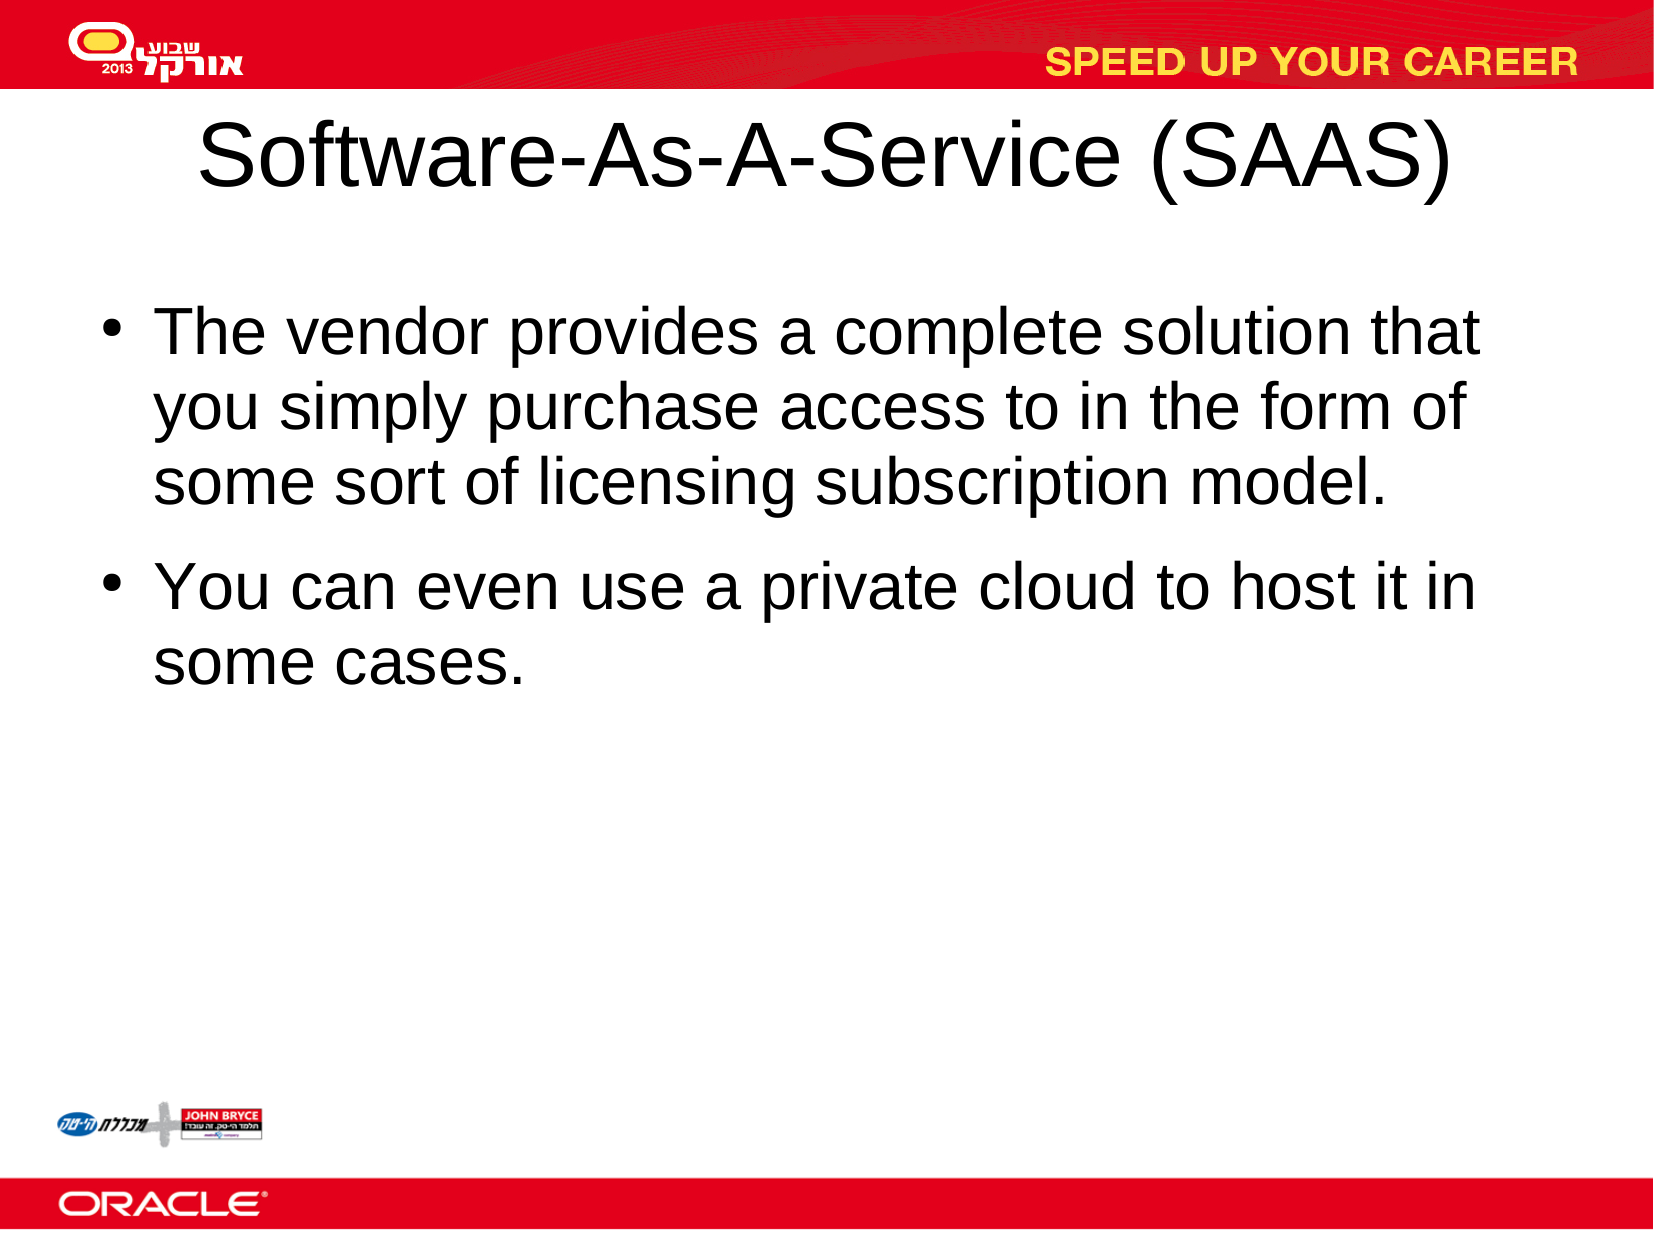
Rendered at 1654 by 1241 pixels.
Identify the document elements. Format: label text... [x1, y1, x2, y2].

picture [0, 1087, 1653, 1240]
picture [0, 0, 1654, 89]
list The vendor provides a complete solution that you simply purchase access to in the form of some sort of licensing subscription model. You can even use a private cloud to host it in some cases. [82, 290, 1538, 1010]
title Software-As-A-Service (SAAS) [82, 49, 1571, 257]
